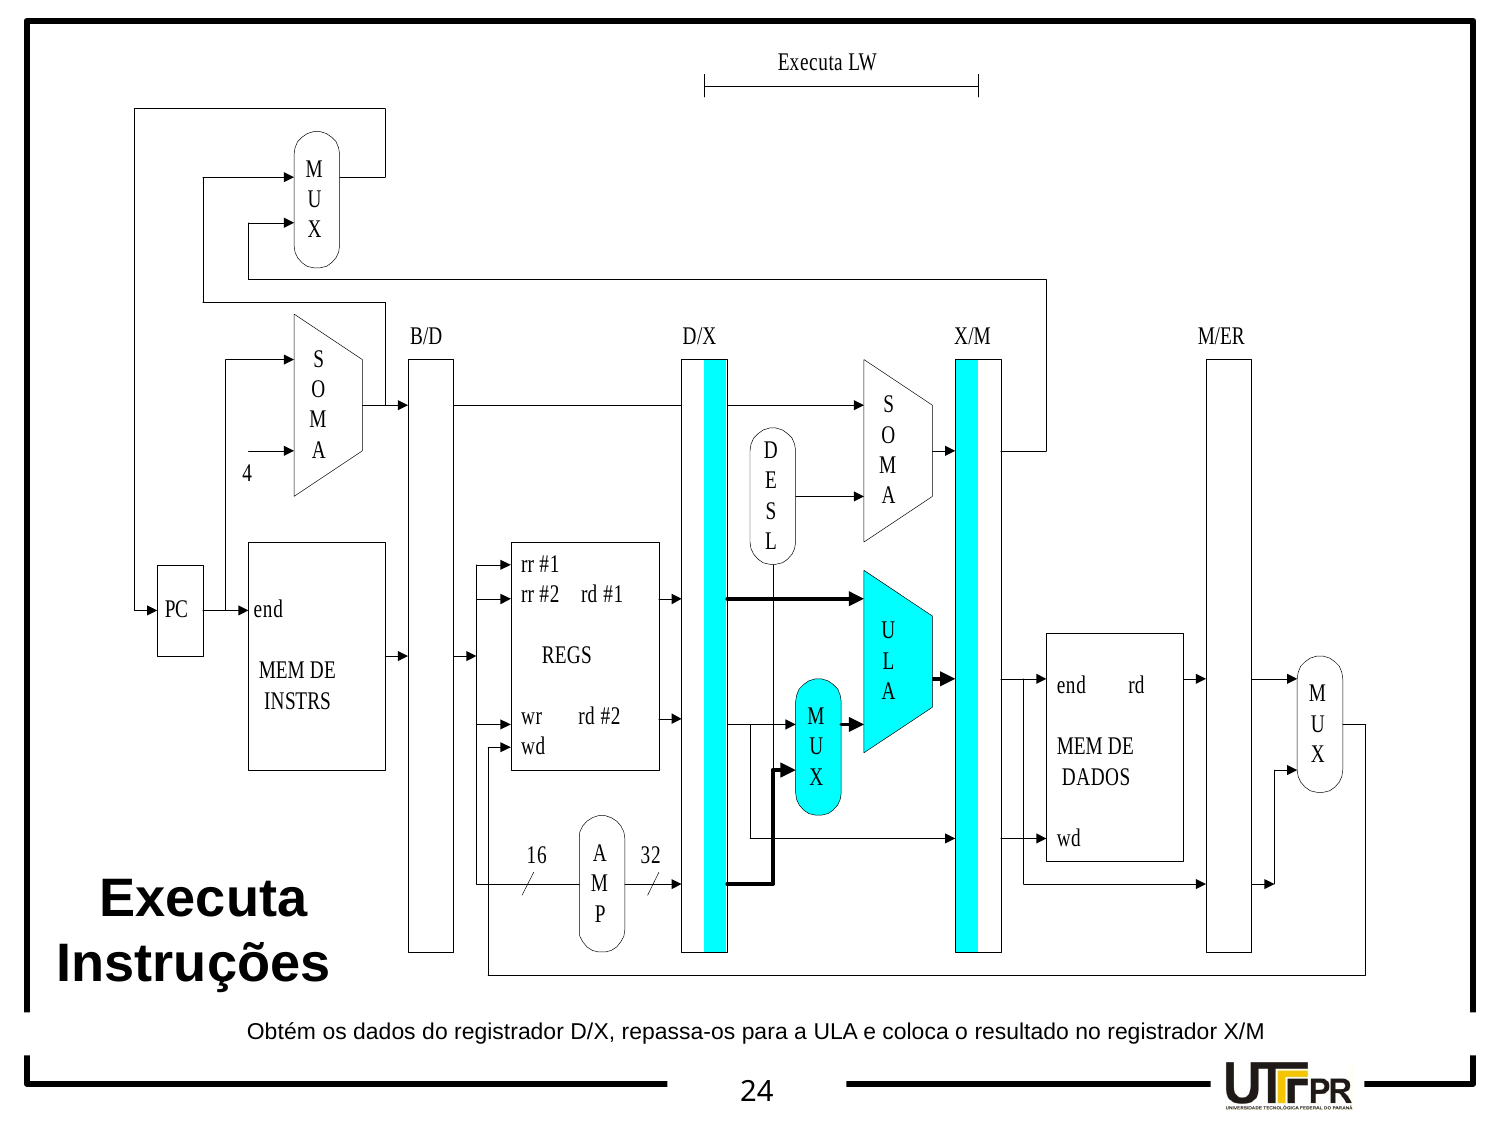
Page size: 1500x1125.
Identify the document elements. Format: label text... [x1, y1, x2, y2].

picture [1225, 1062, 1353, 1110]
chart [79, 41, 1421, 1002]
title Executa Instruções [37, 849, 351, 1000]
list Obtém os dados do registrador D/X, repassa-os para a ULA e coloca o resultado no registrador X/M [12, 1012, 1500, 1056]
